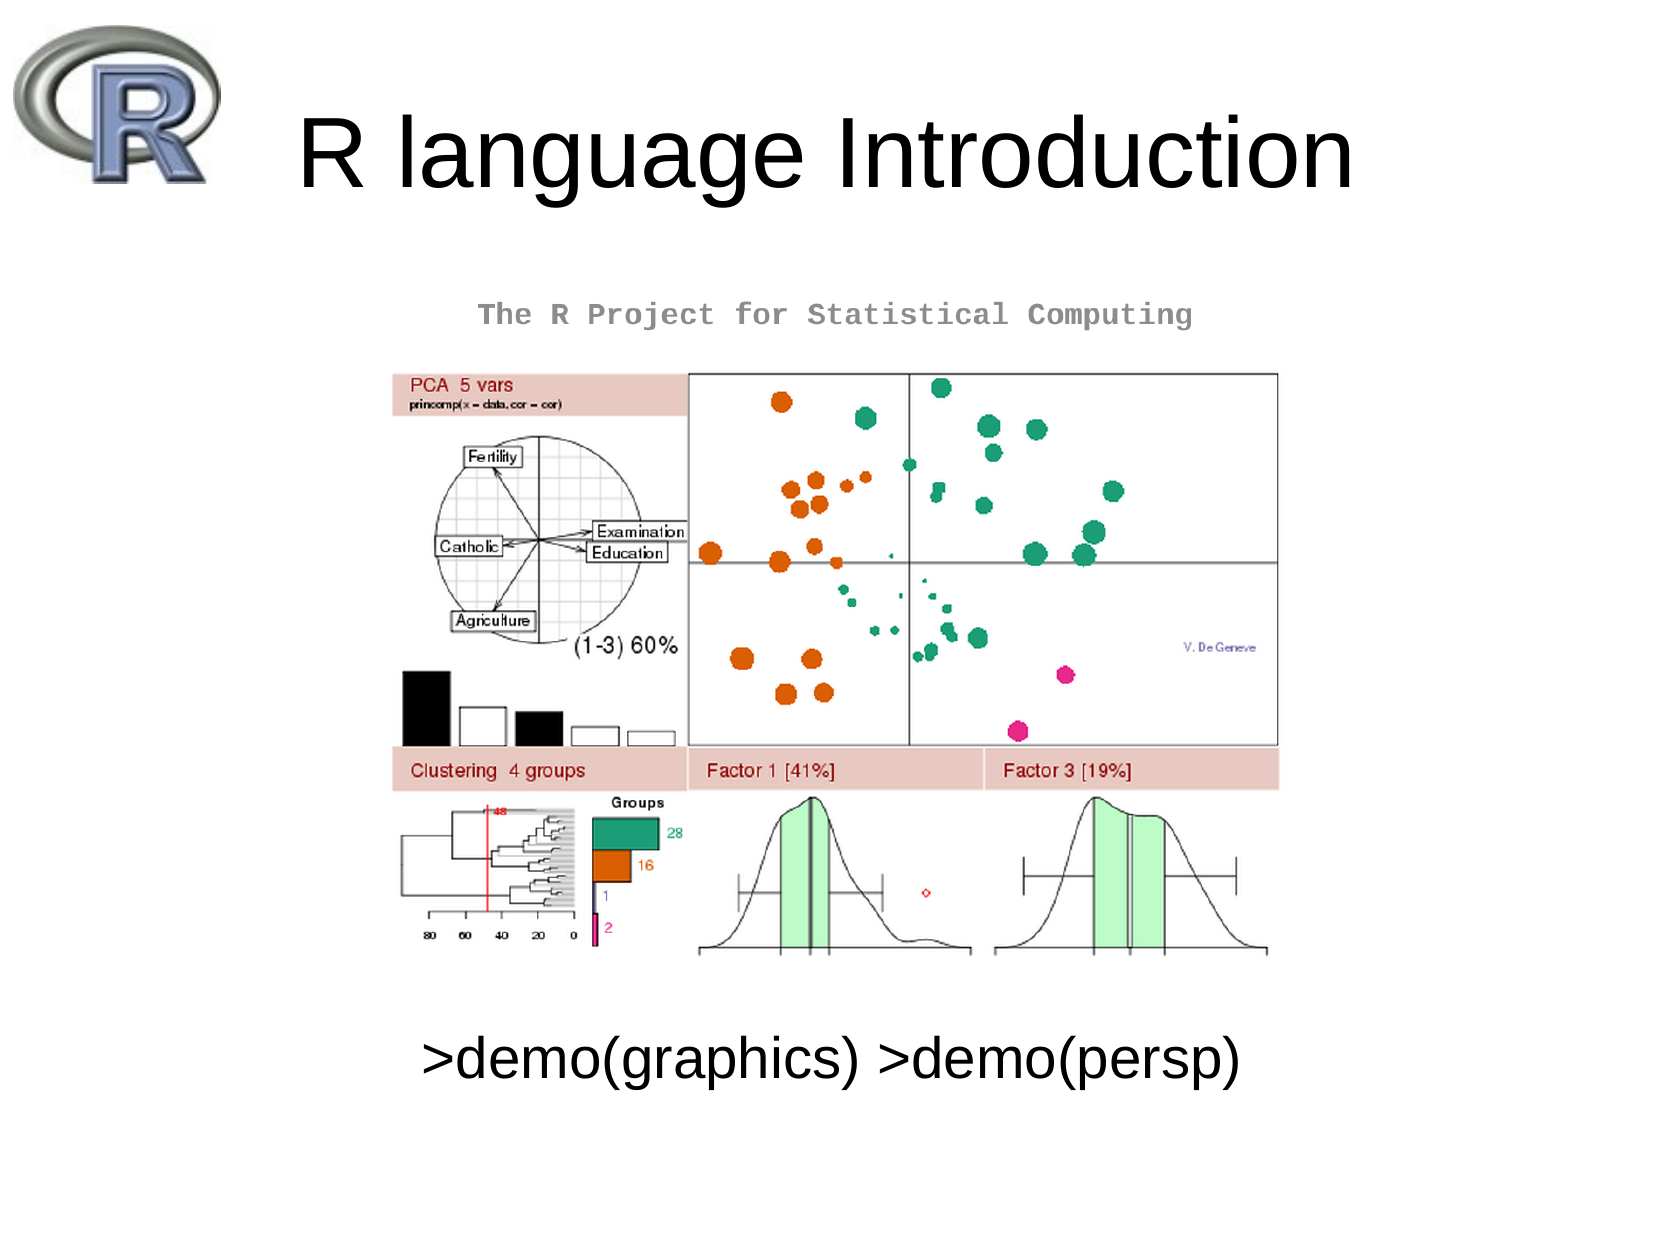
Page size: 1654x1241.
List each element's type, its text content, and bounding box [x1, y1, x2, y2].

text_box >demo(graphics) >demo(persp) [386, 1018, 1325, 1114]
subtitle [82, 290, 1571, 1109]
title R language Introduction [82, 49, 1571, 257]
picture [13, 25, 221, 184]
